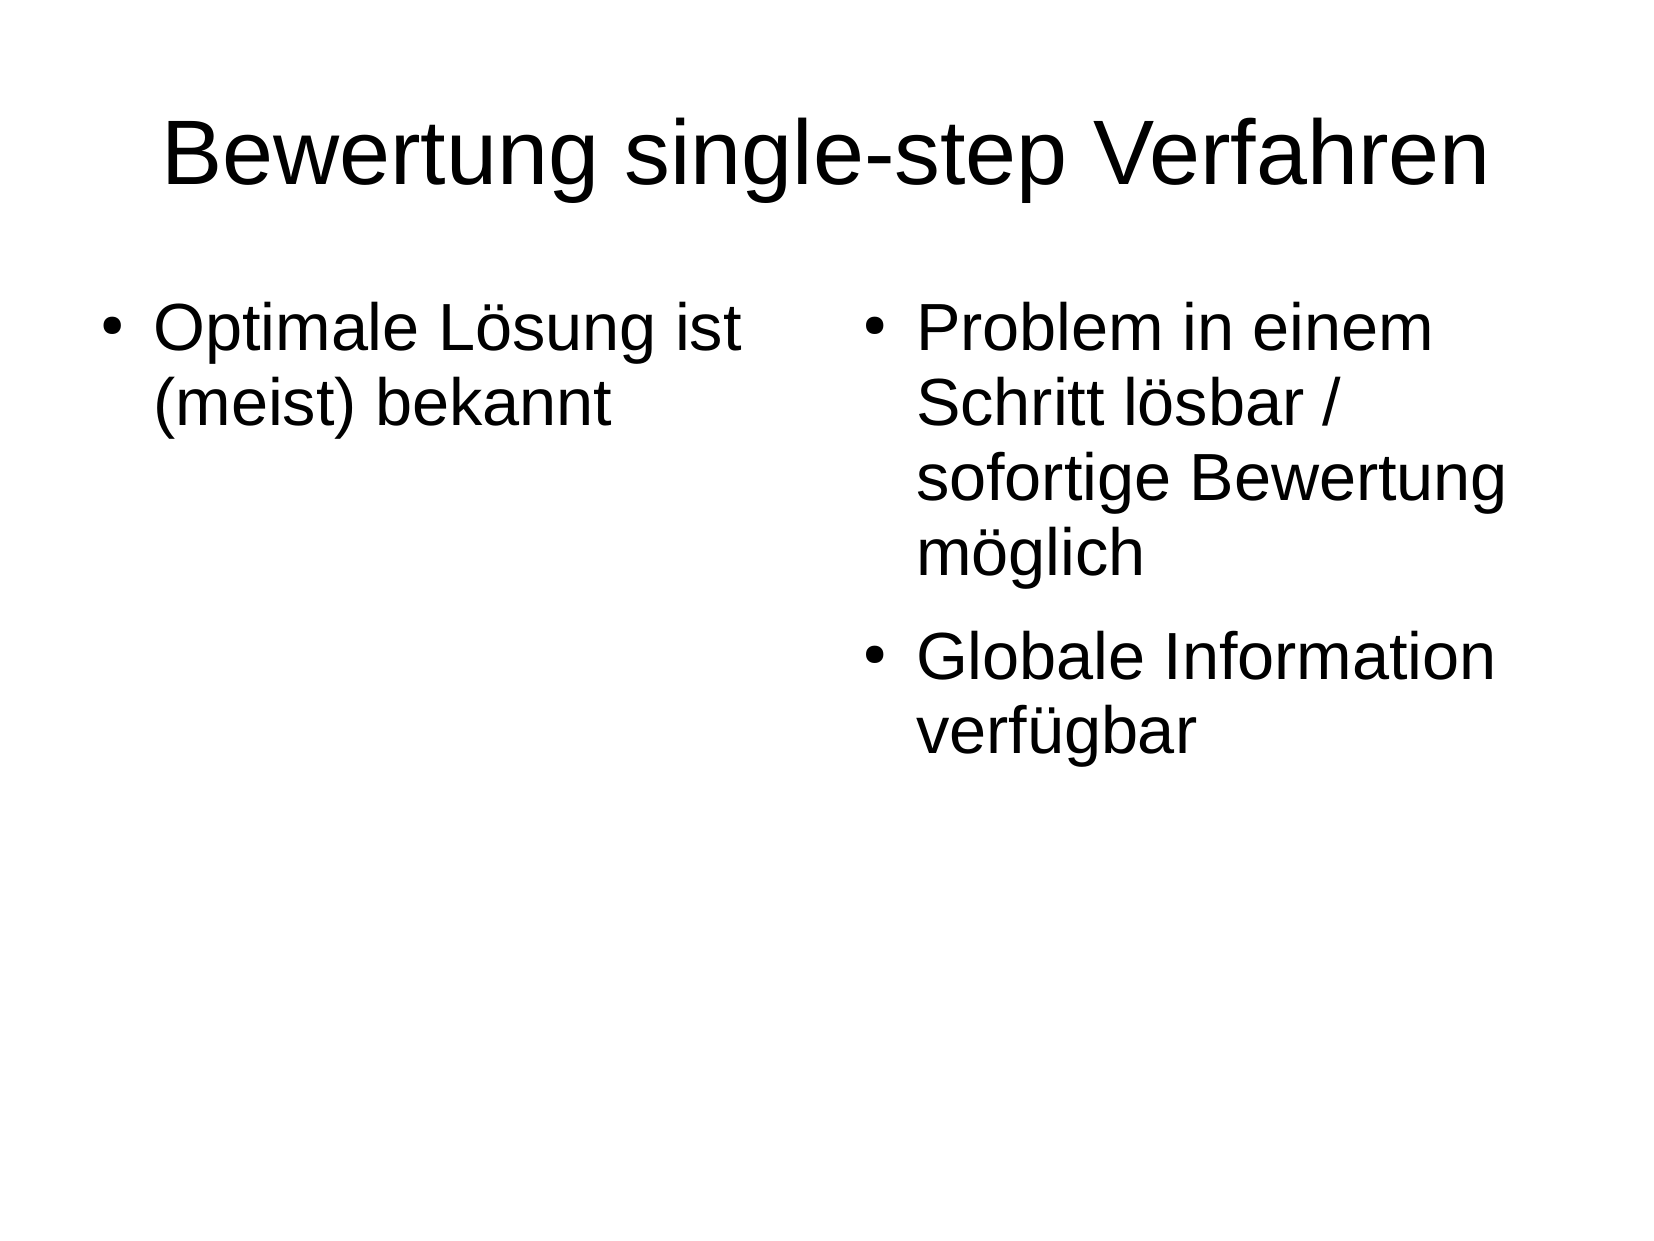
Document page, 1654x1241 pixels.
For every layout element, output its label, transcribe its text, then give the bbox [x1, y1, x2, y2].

list Problem in einem Schritt lösbar / sofortige Bewertung möglich Globale Information verfügbar [845, 290, 1572, 1094]
list Optimale Lösung ist (meist) bekannt [82, 290, 809, 1094]
title Bewertung single-step Verfahren [82, 56, 1571, 250]
